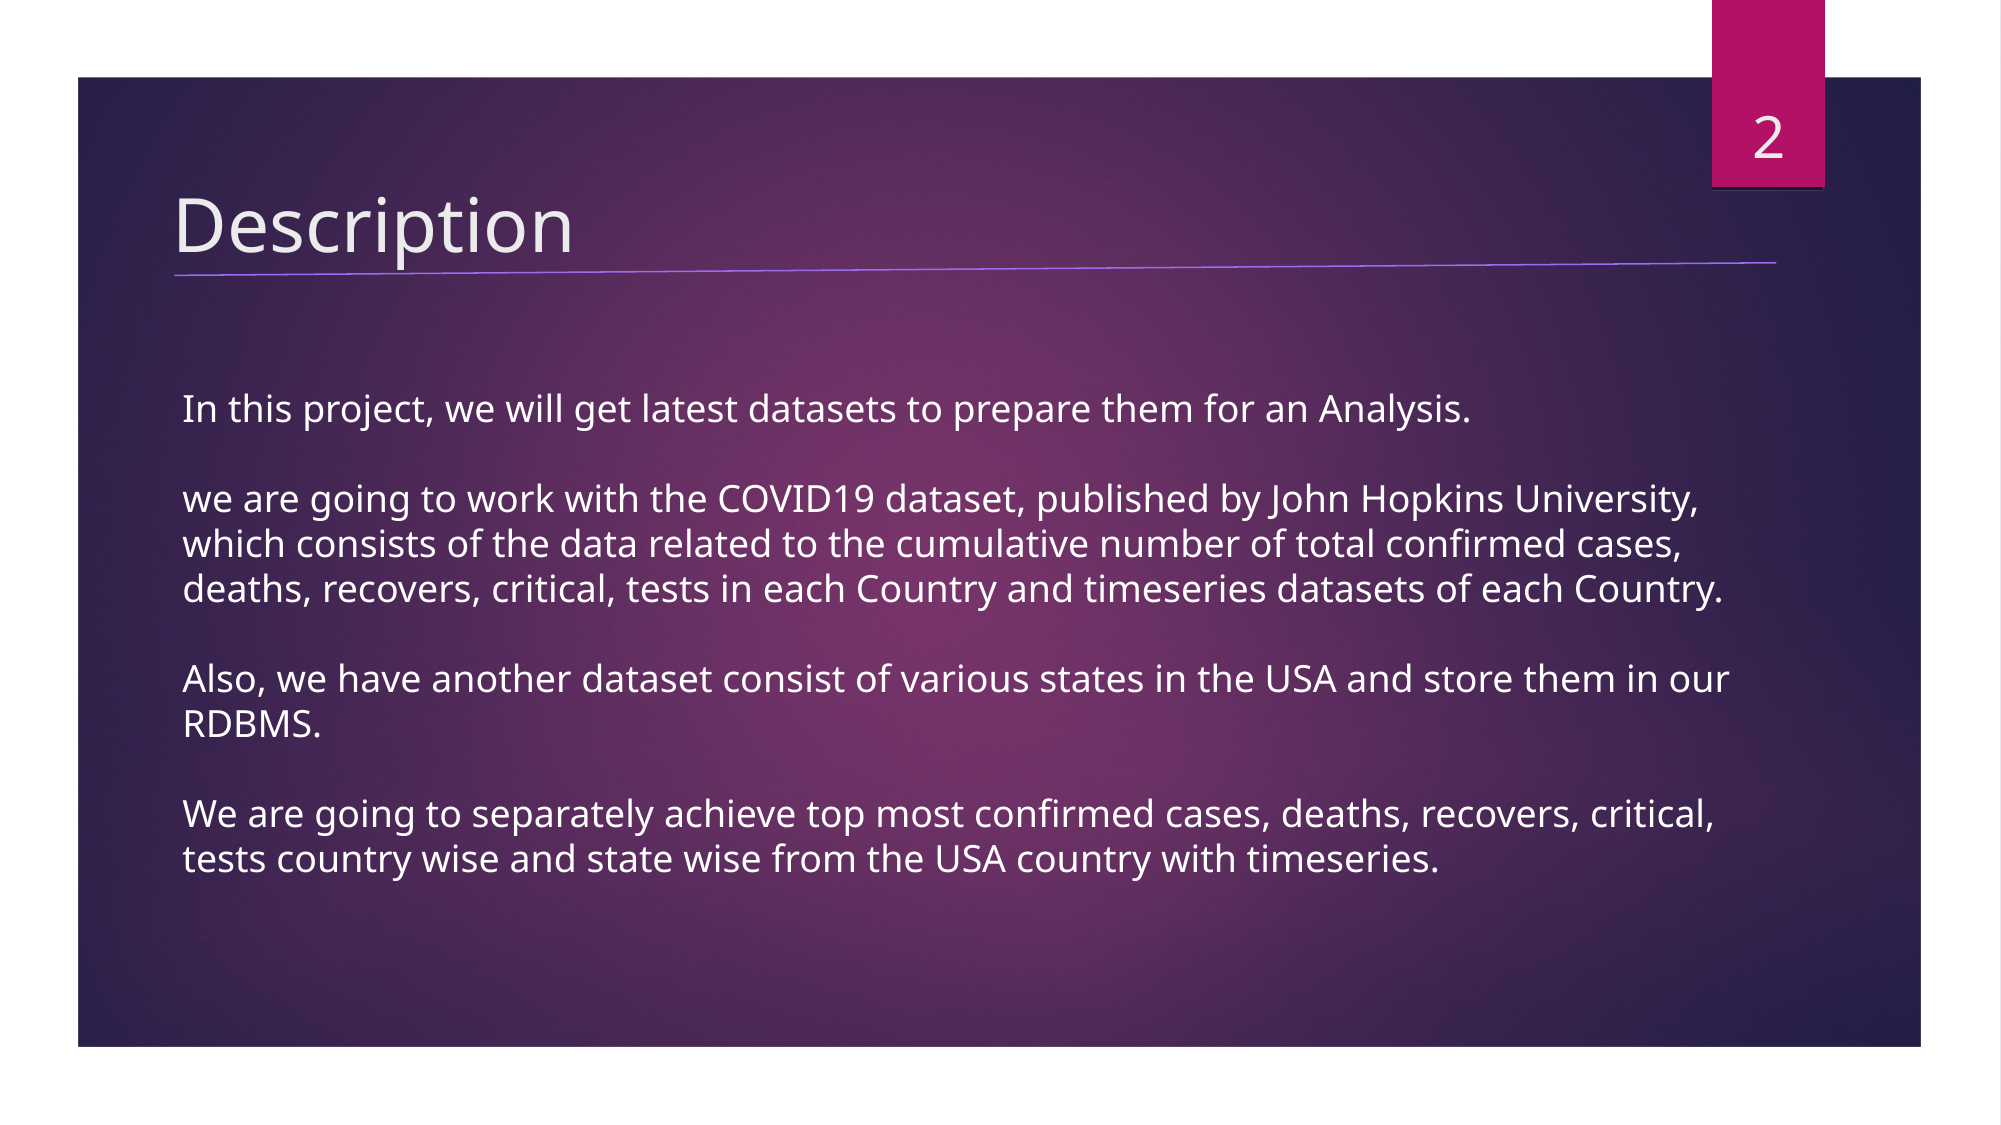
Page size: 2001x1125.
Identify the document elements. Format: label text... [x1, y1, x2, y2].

text_box In this project, we will get latest datasets to prepare them for an Analysis. we are going to work with the COVID19 dataset, published by John Hopkins University, which consists of the data related to the cumulative number of total confirmed cases, deaths, recovers, critical, tests in each Country and timeseries datasets of each Country. Also, we have another dataset consist of various states in the USA and store them in our RDBMS. We are going to separately achieve top most confirmed cases, deaths, recovers, critical, tests country wise and state wise from the USA country with timeseries. [167, 284, 1777, 888]
title Description [157, 131, 1606, 275]
text_box 2 [1737, 43, 1842, 178]
title Description [447, 265, 1606, 275]
